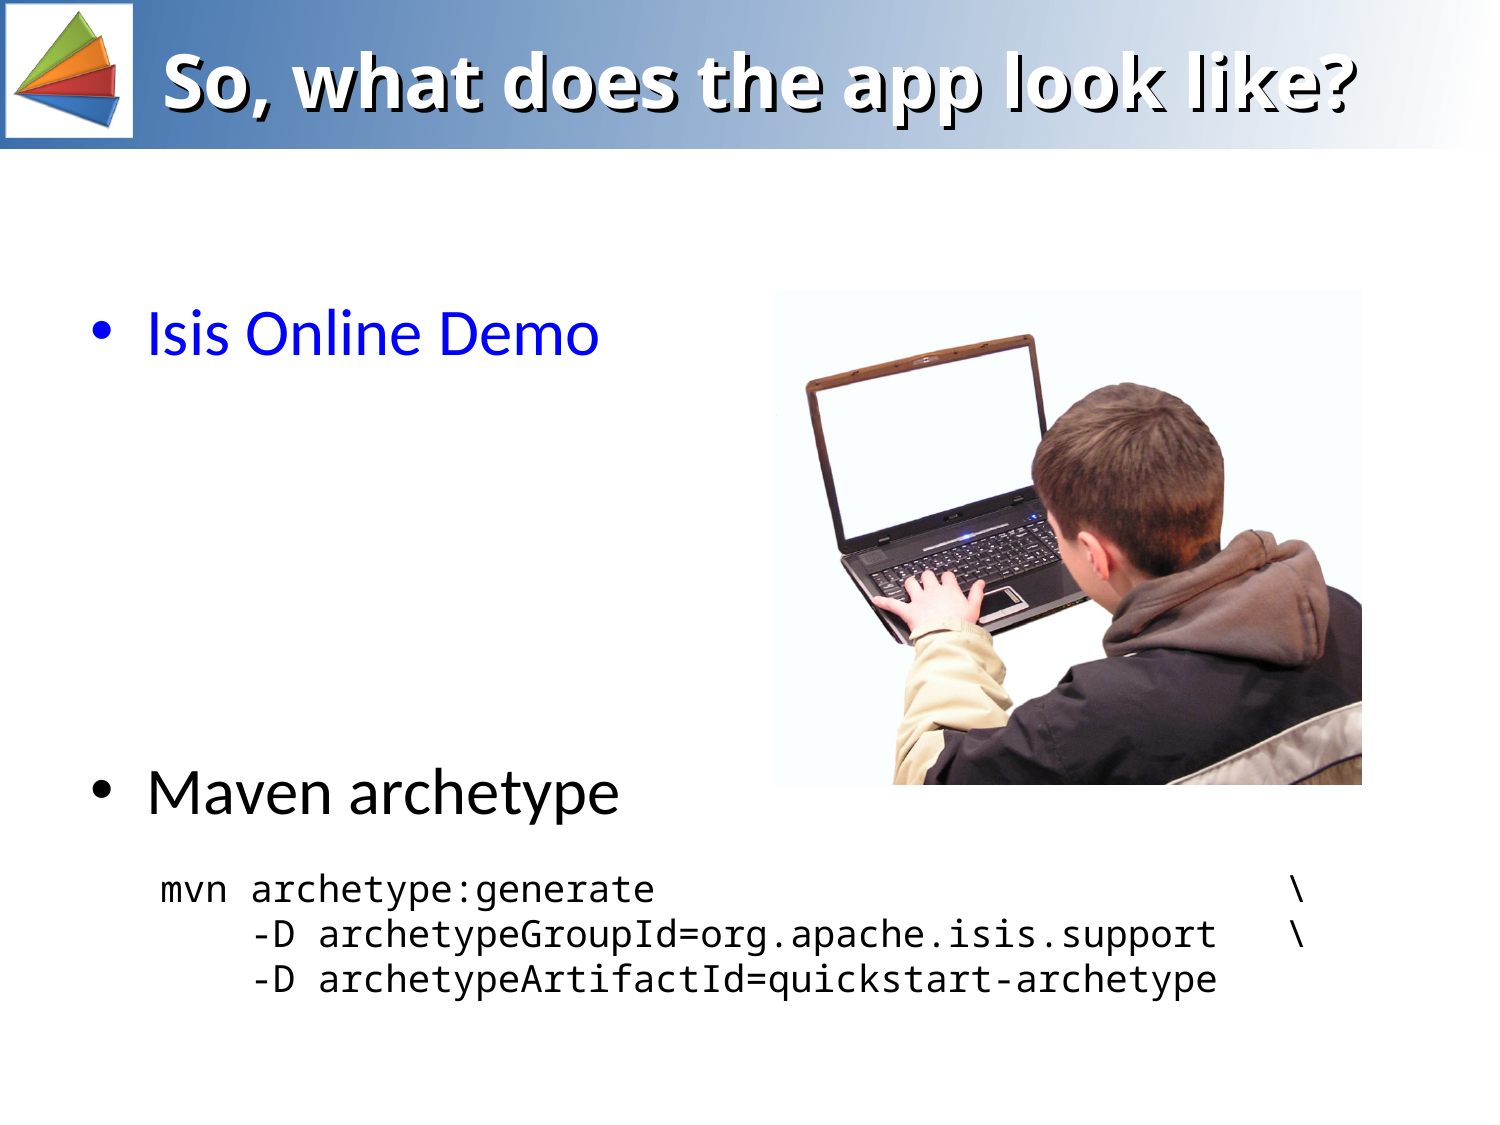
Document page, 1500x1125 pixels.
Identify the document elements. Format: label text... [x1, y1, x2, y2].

picture [0, 0, 1500, 149]
title So, what does the app look like? [147, 19, 1500, 138]
text_box mvn archetype:generate \ -D archetypeGroupId=org.apache.isis.support \ -D archetypeArtifactId=quickstart-archetype [145, 857, 1323, 1009]
picture [773, 290, 1362, 785]
list Isis Online Demo Maven archetype [75, 184, 1426, 1005]
